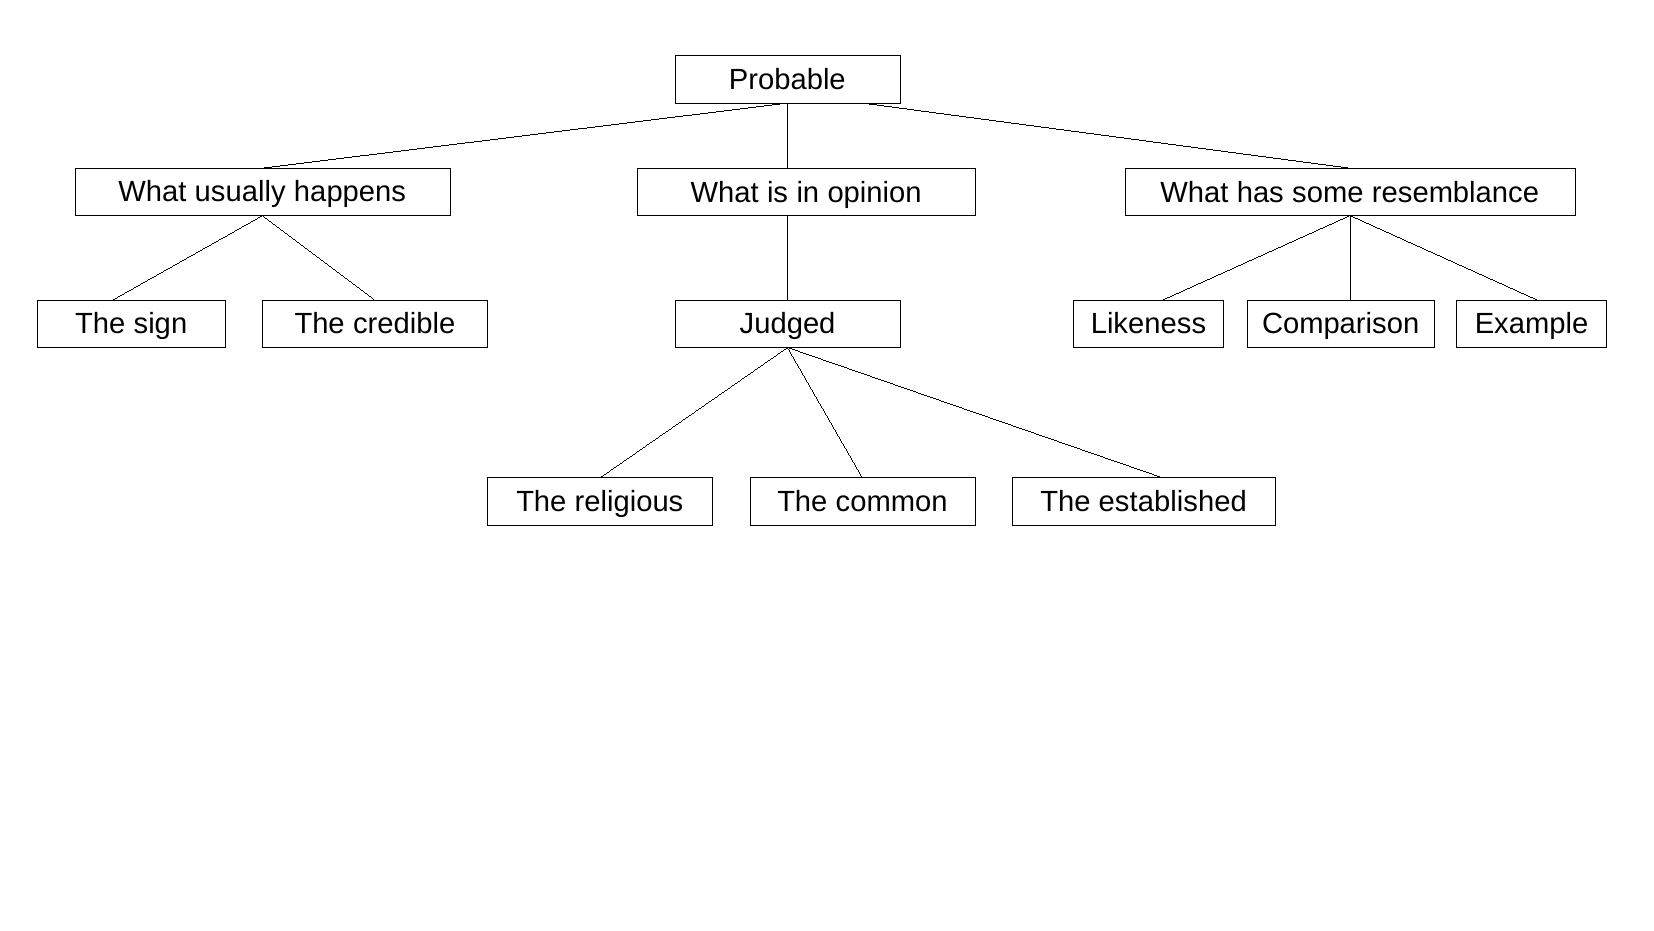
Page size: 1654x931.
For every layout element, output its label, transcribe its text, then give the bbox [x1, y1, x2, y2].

text_box Probable [675, 55, 901, 104]
text_box The common [750, 477, 976, 526]
text_box Likeness [1073, 300, 1224, 348]
text_box The sign [37, 300, 226, 348]
text_box Judged [675, 300, 901, 348]
text_box Example [1456, 300, 1607, 348]
text_box Comparison [1247, 300, 1435, 348]
text_box What has some resemblance [1125, 168, 1576, 216]
text_box What is in opinion [637, 168, 976, 216]
text_box The credible [262, 300, 488, 348]
text_box The religious [487, 477, 713, 526]
text_box What usually happens [75, 168, 451, 216]
text_box The established [1012, 477, 1276, 526]
